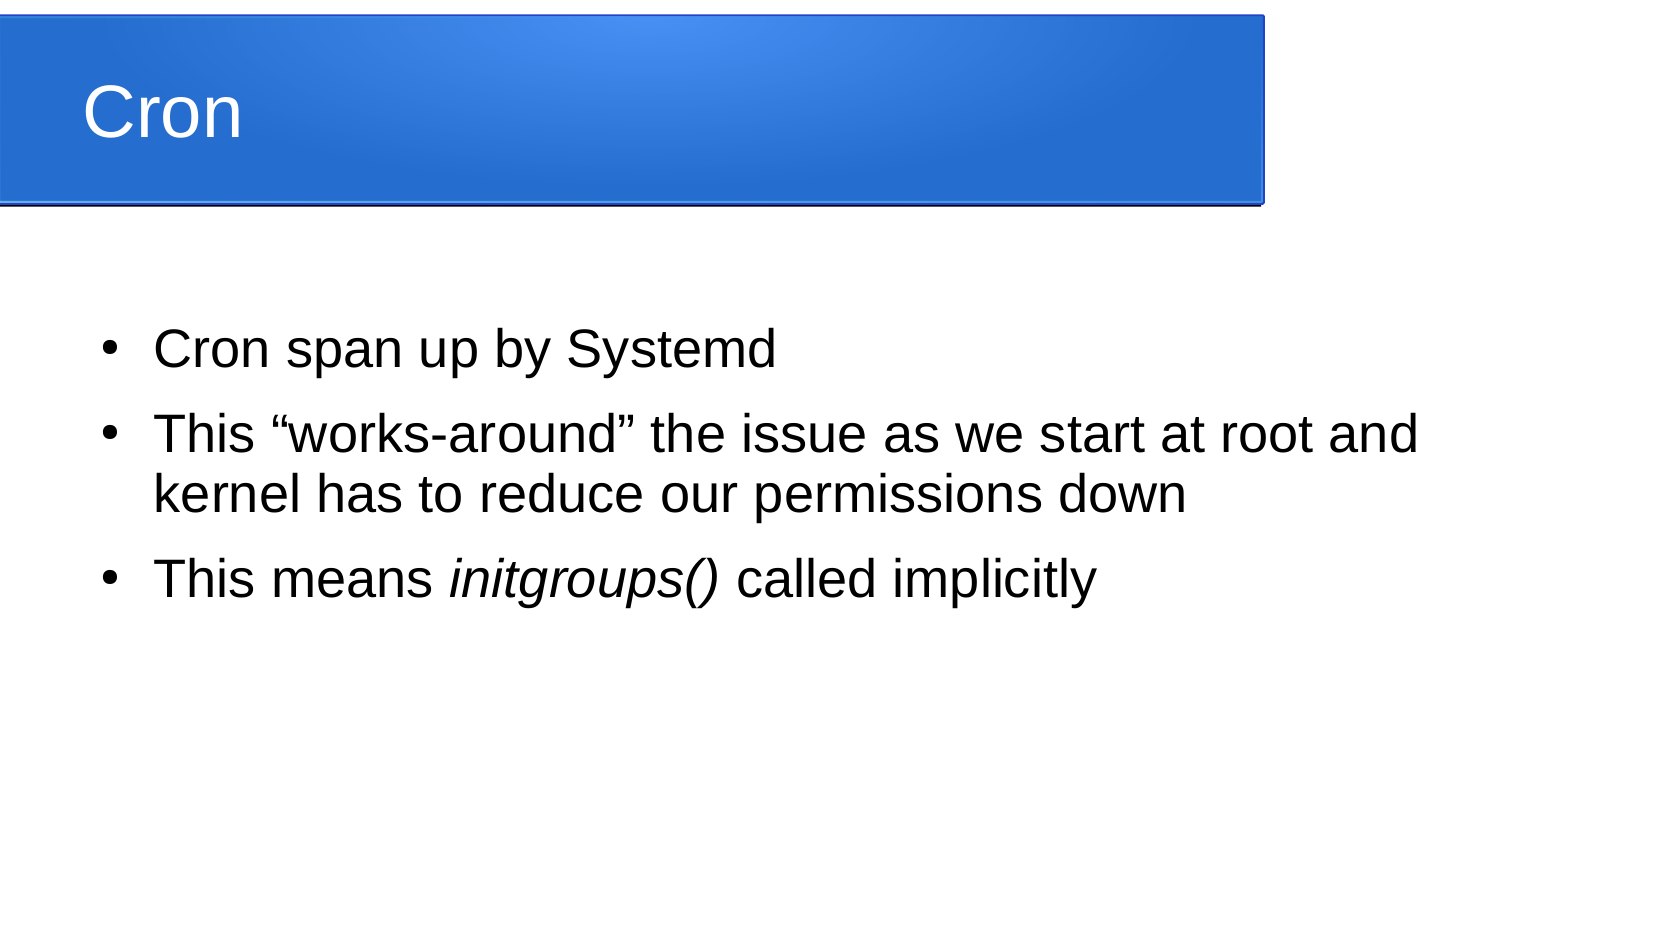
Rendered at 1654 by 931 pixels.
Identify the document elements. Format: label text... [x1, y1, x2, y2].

list Cron span up by Systemd This “works-around” the issue as we start at root and kernel has to reduce our permissions down This means initgroups() called implicitly [82, 318, 1571, 650]
title Cron [82, 35, 1235, 189]
